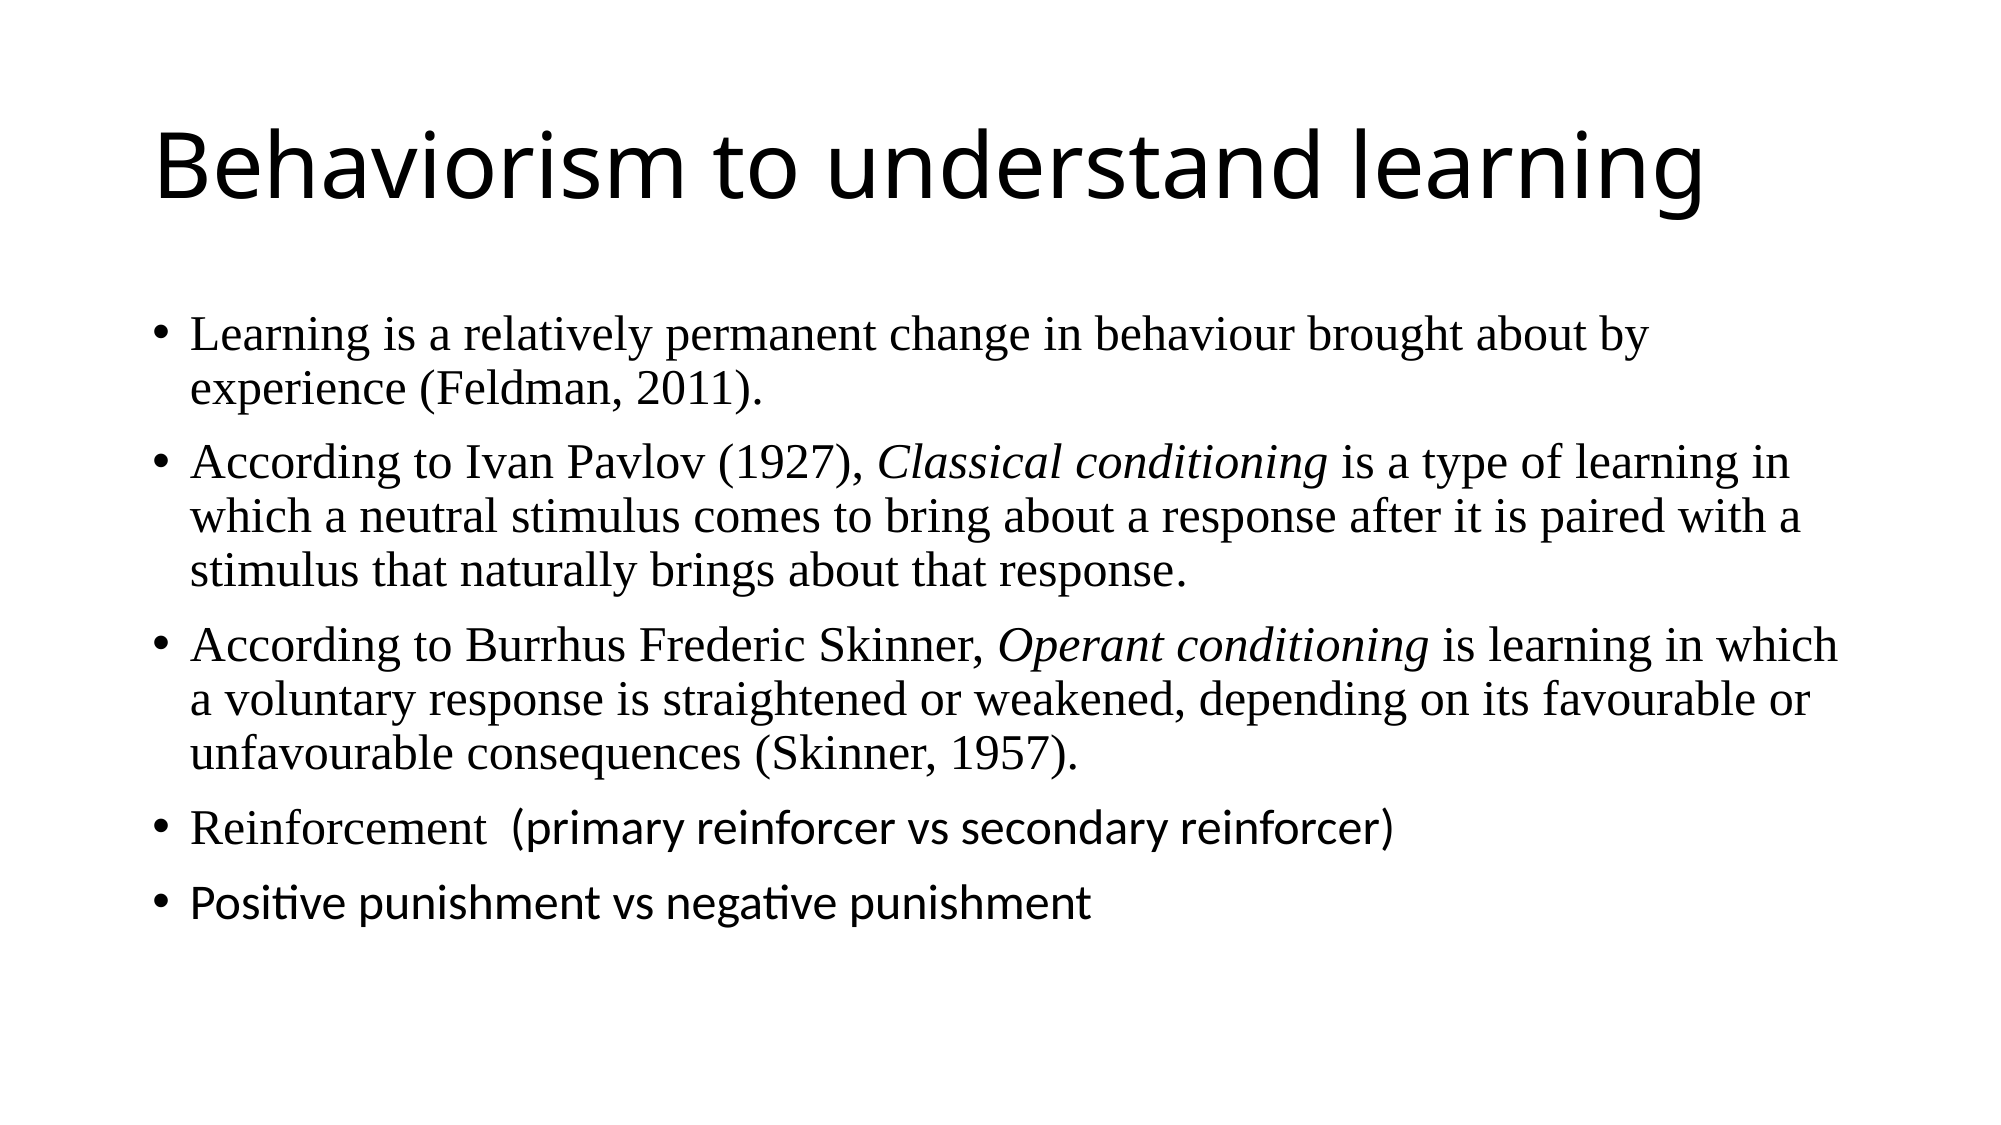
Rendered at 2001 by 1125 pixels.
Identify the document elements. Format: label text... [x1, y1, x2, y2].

title Behaviorism to understand learning [137, 59, 1863, 278]
list Learning is a relatively permanent change in behaviour brought about by experience (Feldman, 2011). According to Ivan Pavlov (1927), Classical conditioning is a type of learning in which a neutral stimulus comes to bring about a response after it is paired with a stimulus that naturally brings about that response. According to Burrhus Frederic Skinner, Operant conditioning is learning in which a voluntary response is straightened or weakened, depending on its favourable or unfavourable consequences (Skinner, 1957). Reinforcement (primary reinforcer vs secondary reinforcer) Positive punishment vs negative punishment [137, 299, 1863, 1014]
